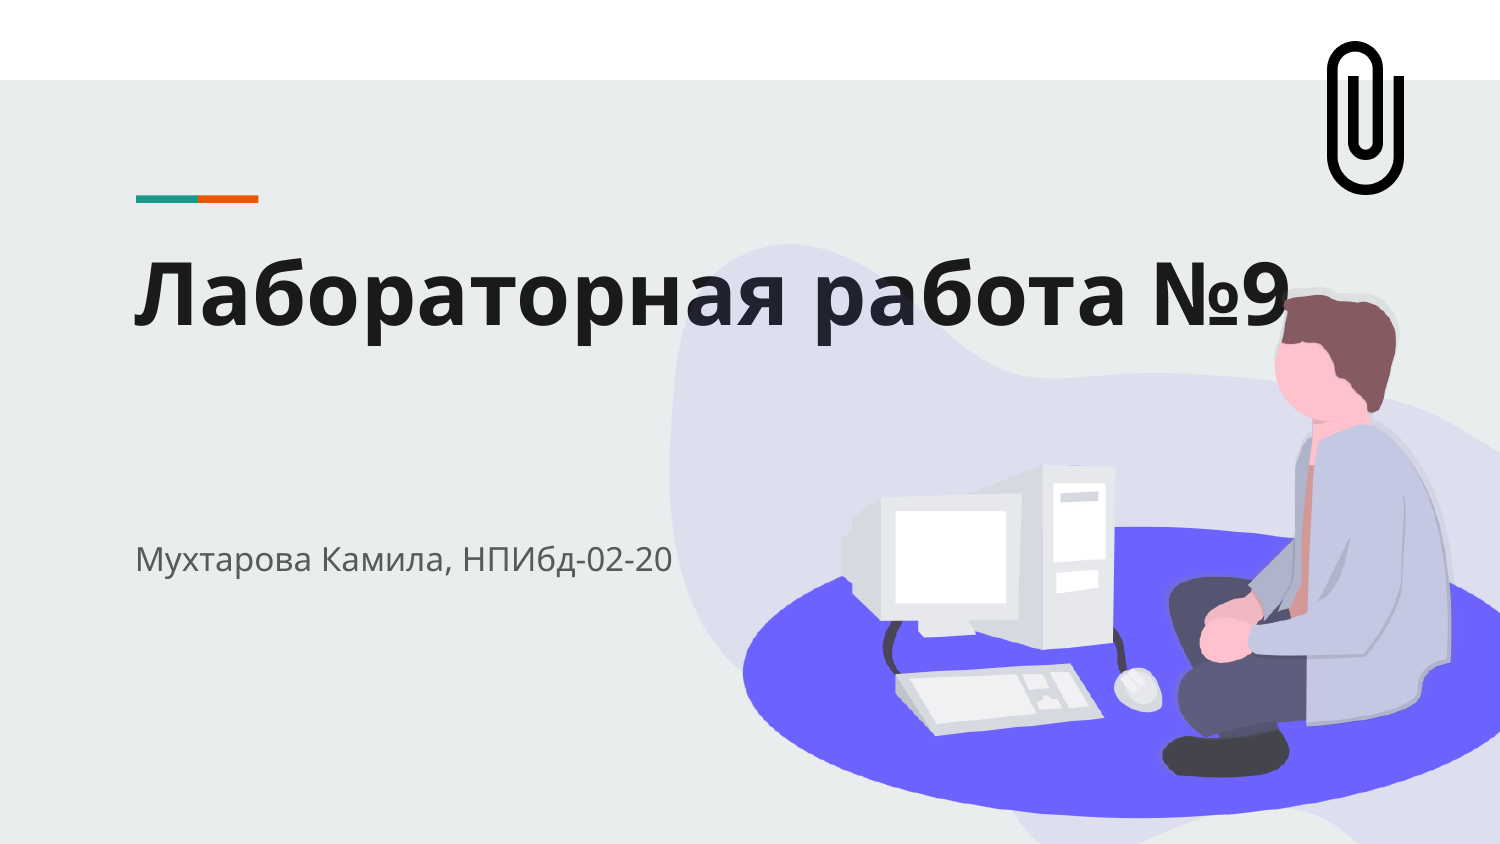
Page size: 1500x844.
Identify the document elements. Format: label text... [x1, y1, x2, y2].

title Лабораторная работа №9 [119, 216, 1381, 490]
picture [1278, 34, 1446, 202]
subtitle Мухтарова Камила, НПИбд-02-20 [119, 520, 669, 610]
picture [669, 244, 1500, 844]
